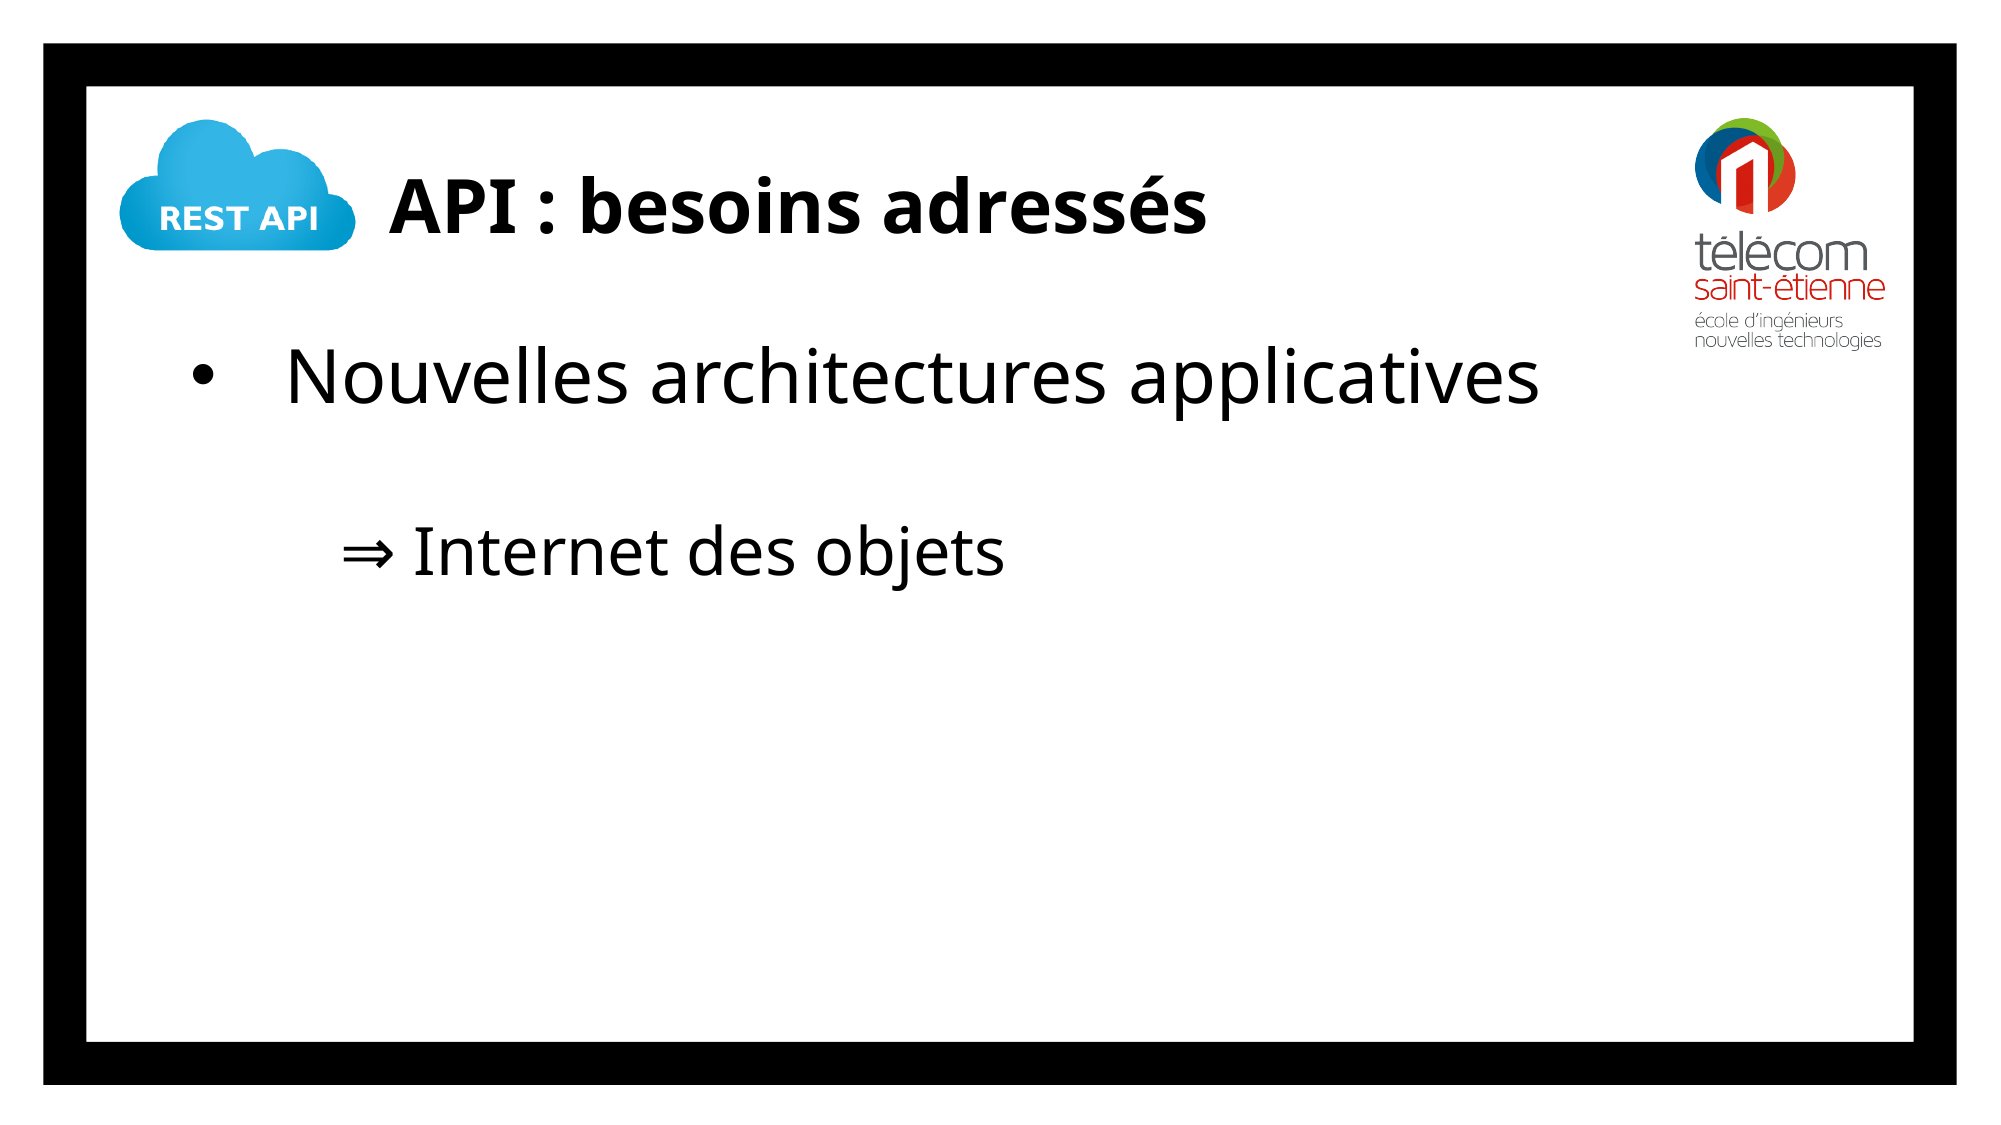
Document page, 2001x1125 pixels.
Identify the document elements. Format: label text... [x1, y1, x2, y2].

picture [1695, 118, 1885, 351]
title API : besoins adressés [369, 138, 1695, 304]
text_box Nouvelles architectures applicatives ⇒ Internet des objets [175, 320, 1881, 690]
picture [117, 118, 357, 254]
